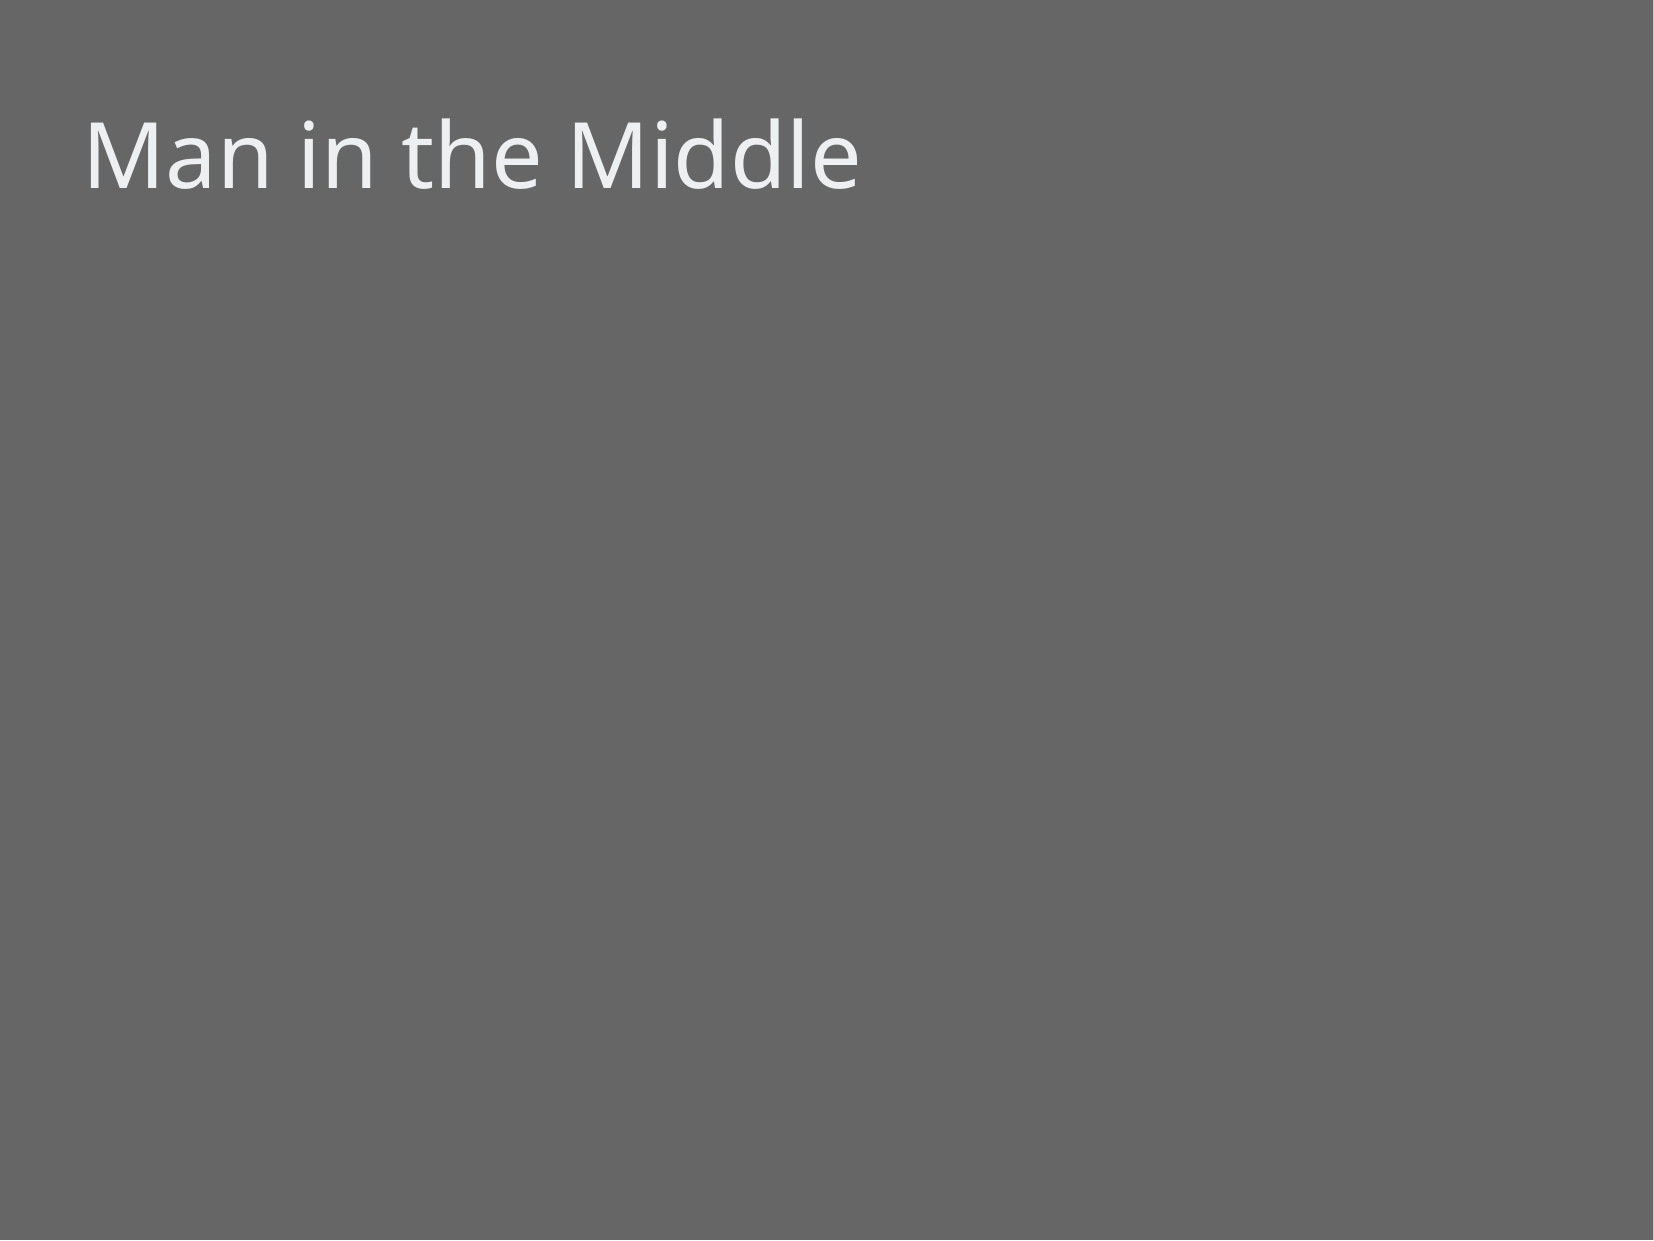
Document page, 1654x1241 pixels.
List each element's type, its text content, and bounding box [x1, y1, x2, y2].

title Man in the Middle [82, 56, 1571, 250]
